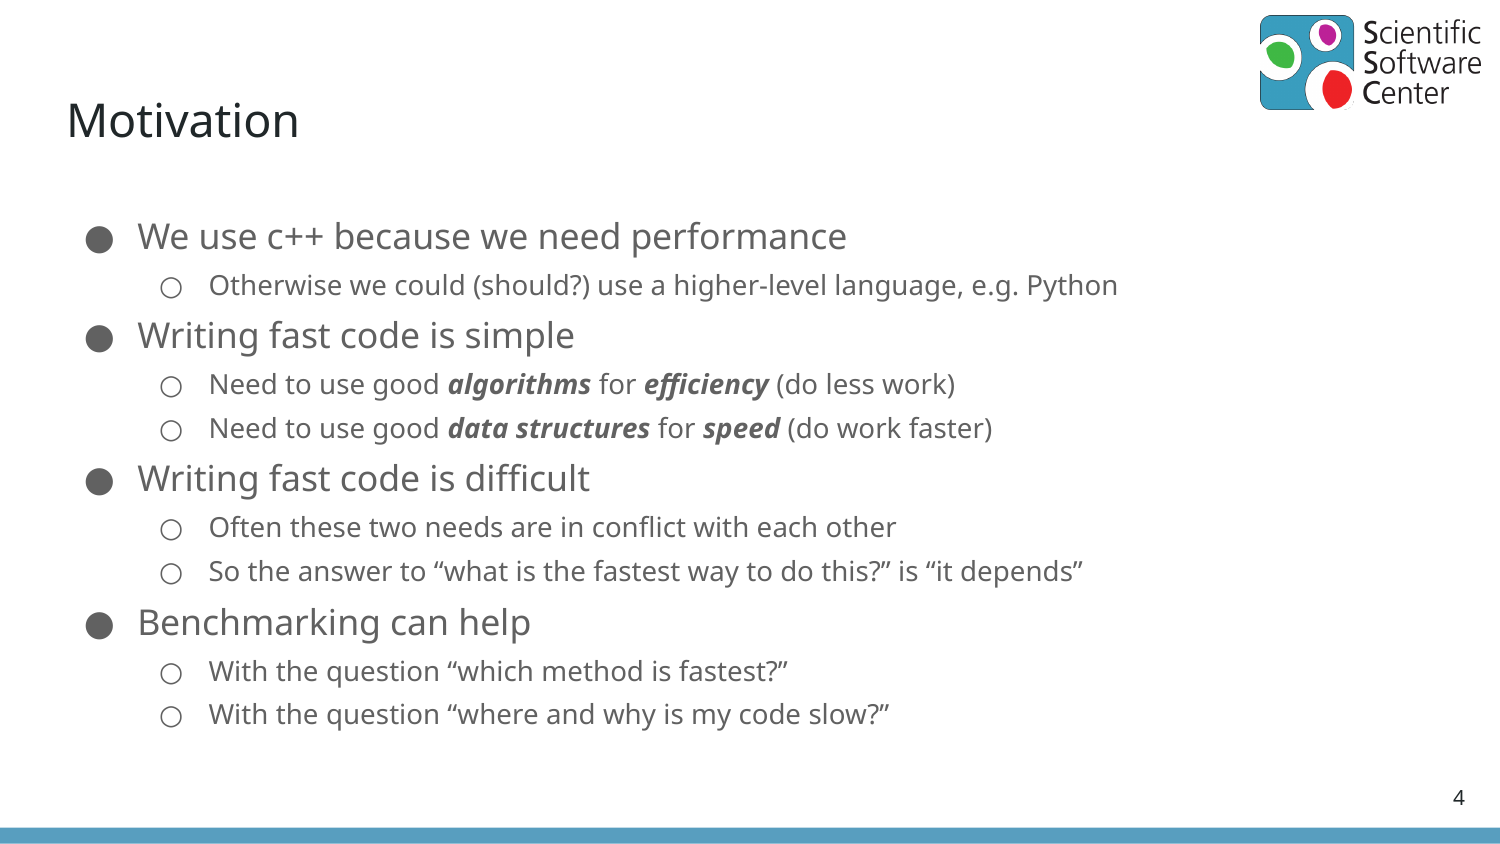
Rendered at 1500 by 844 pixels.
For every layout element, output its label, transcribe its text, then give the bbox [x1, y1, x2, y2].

picture [1260, 15, 1481, 110]
title Motivation [51, 72, 1449, 167]
list We use c++ because we need performance Otherwise we could (should?) use a higher-level language, e.g. Python Writing fast code is simple Need to use good algorithms for efficiency (do less work) Need to use good data structures for speed (do work faster) Writing fast code is difficult Often these two needs are in conflict with each other So the answer to “what is the fastest way to do this?” is “it depends” Benchmarking can help With the question “which method is fastest?” With the question “where and why is my code slow?” [51, 189, 1449, 750]
slide_number <number> [1389, 764, 1480, 830]
